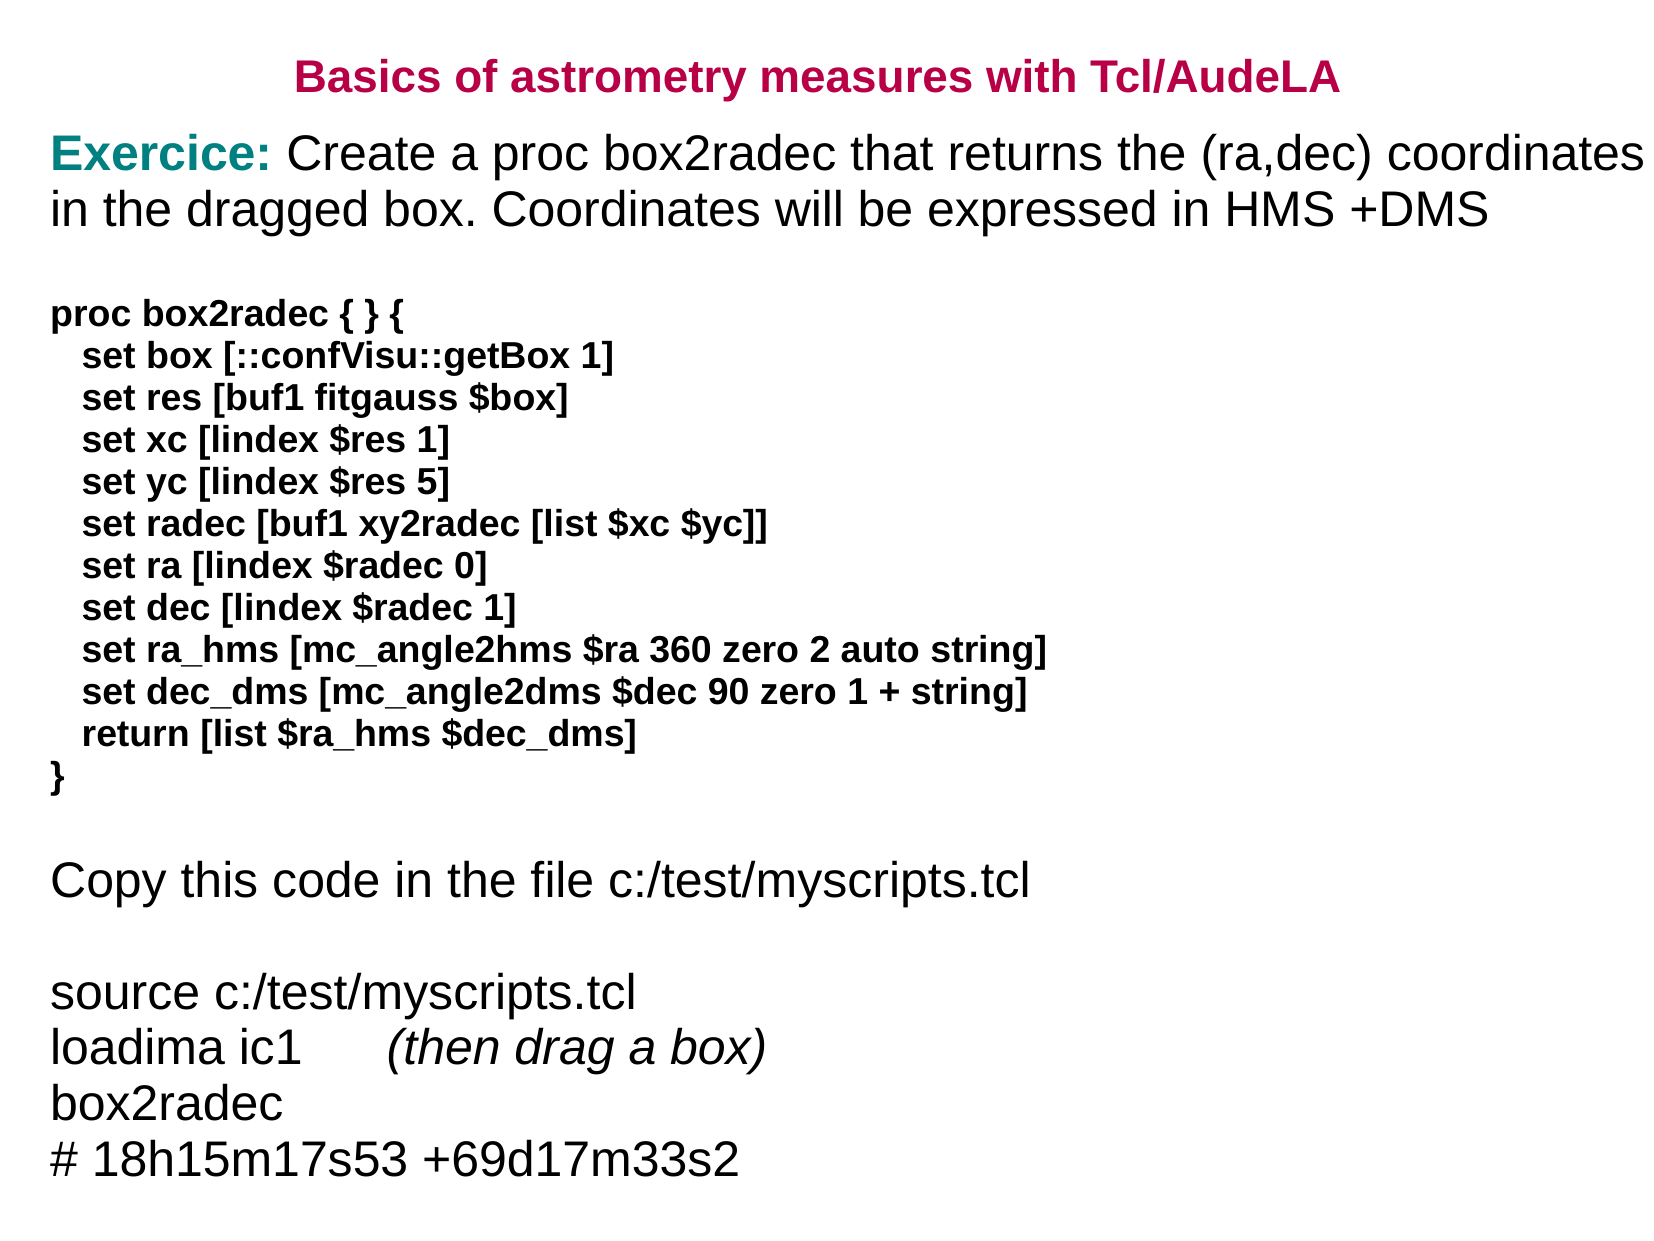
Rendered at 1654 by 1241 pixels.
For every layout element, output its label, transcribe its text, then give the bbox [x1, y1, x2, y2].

text_box Basics of astrometry measures with Tcl/AudeLA [279, 43, 1357, 111]
text_box Exercice: Create a proc box2radec that returns the (ra,dec) coordinates in the dragged box. Coordinates will be expressed in HMS +DMS proc box2radec { } { set box [::confVisu::getBox 1] set res [buf1 fitgauss $box] set xc [lindex $res 1] set yc [lindex $res 5] set radec [buf1 xy2radec [list $xc $yc]] set ra [lindex $radec 0] set dec [lindex $radec 1] set ra_hms [mc_angle2hms $ra 360 zero 2 auto string] set dec_dms [mc_angle2dms $dec 90 zero 1 + string] return [list $ra_hms $dec_dms] } Copy this code in the file c:/test/myscripts.tcl source c:/test/myscripts.tcl loadima ic1 (then drag a box) box2radec # 18h15m17s53 +69d17m33s2 [35, 118, 1654, 1241]
